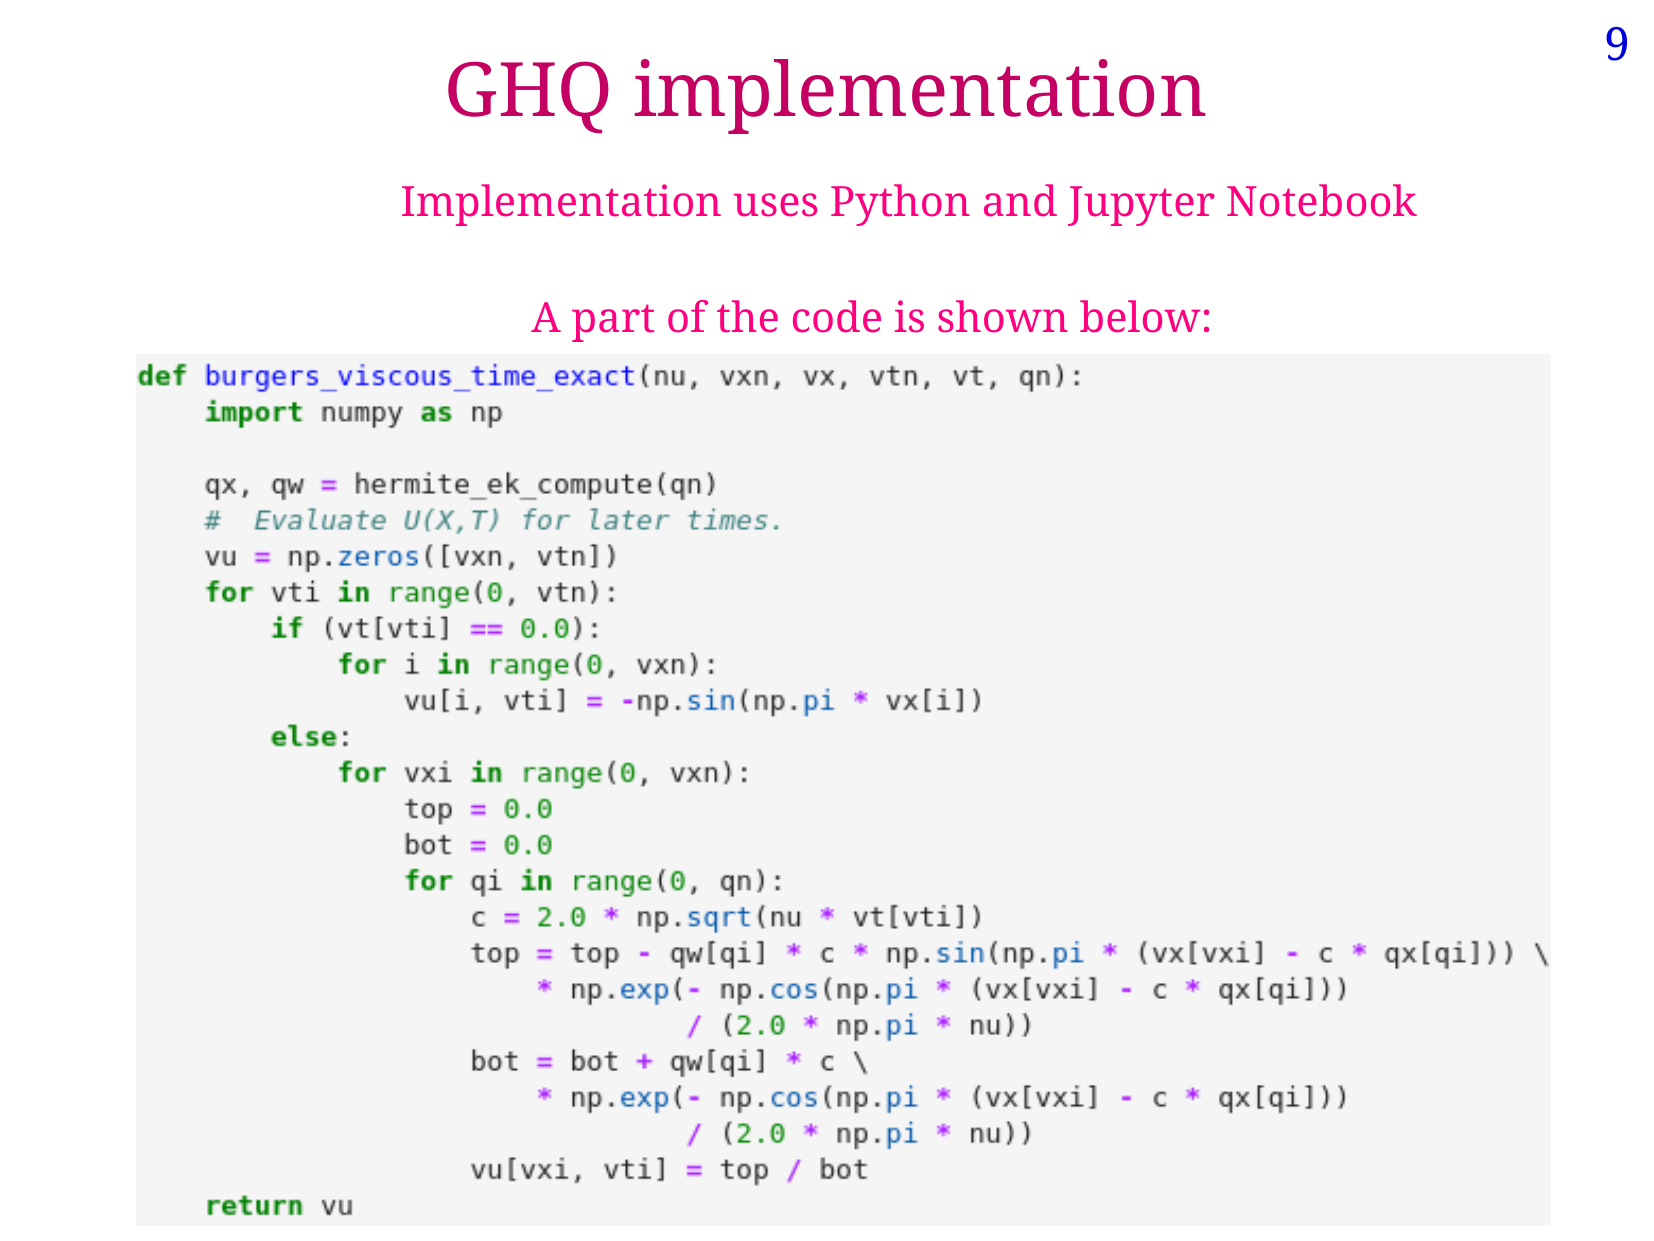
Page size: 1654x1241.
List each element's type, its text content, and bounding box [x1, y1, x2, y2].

title GHQ implementation [59, 29, 1595, 148]
picture [136, 354, 1551, 1226]
text_box A part of the code is shown below: [516, 280, 1359, 378]
text_box Implementation uses Python and Jupyter Notebook [385, 164, 1433, 237]
